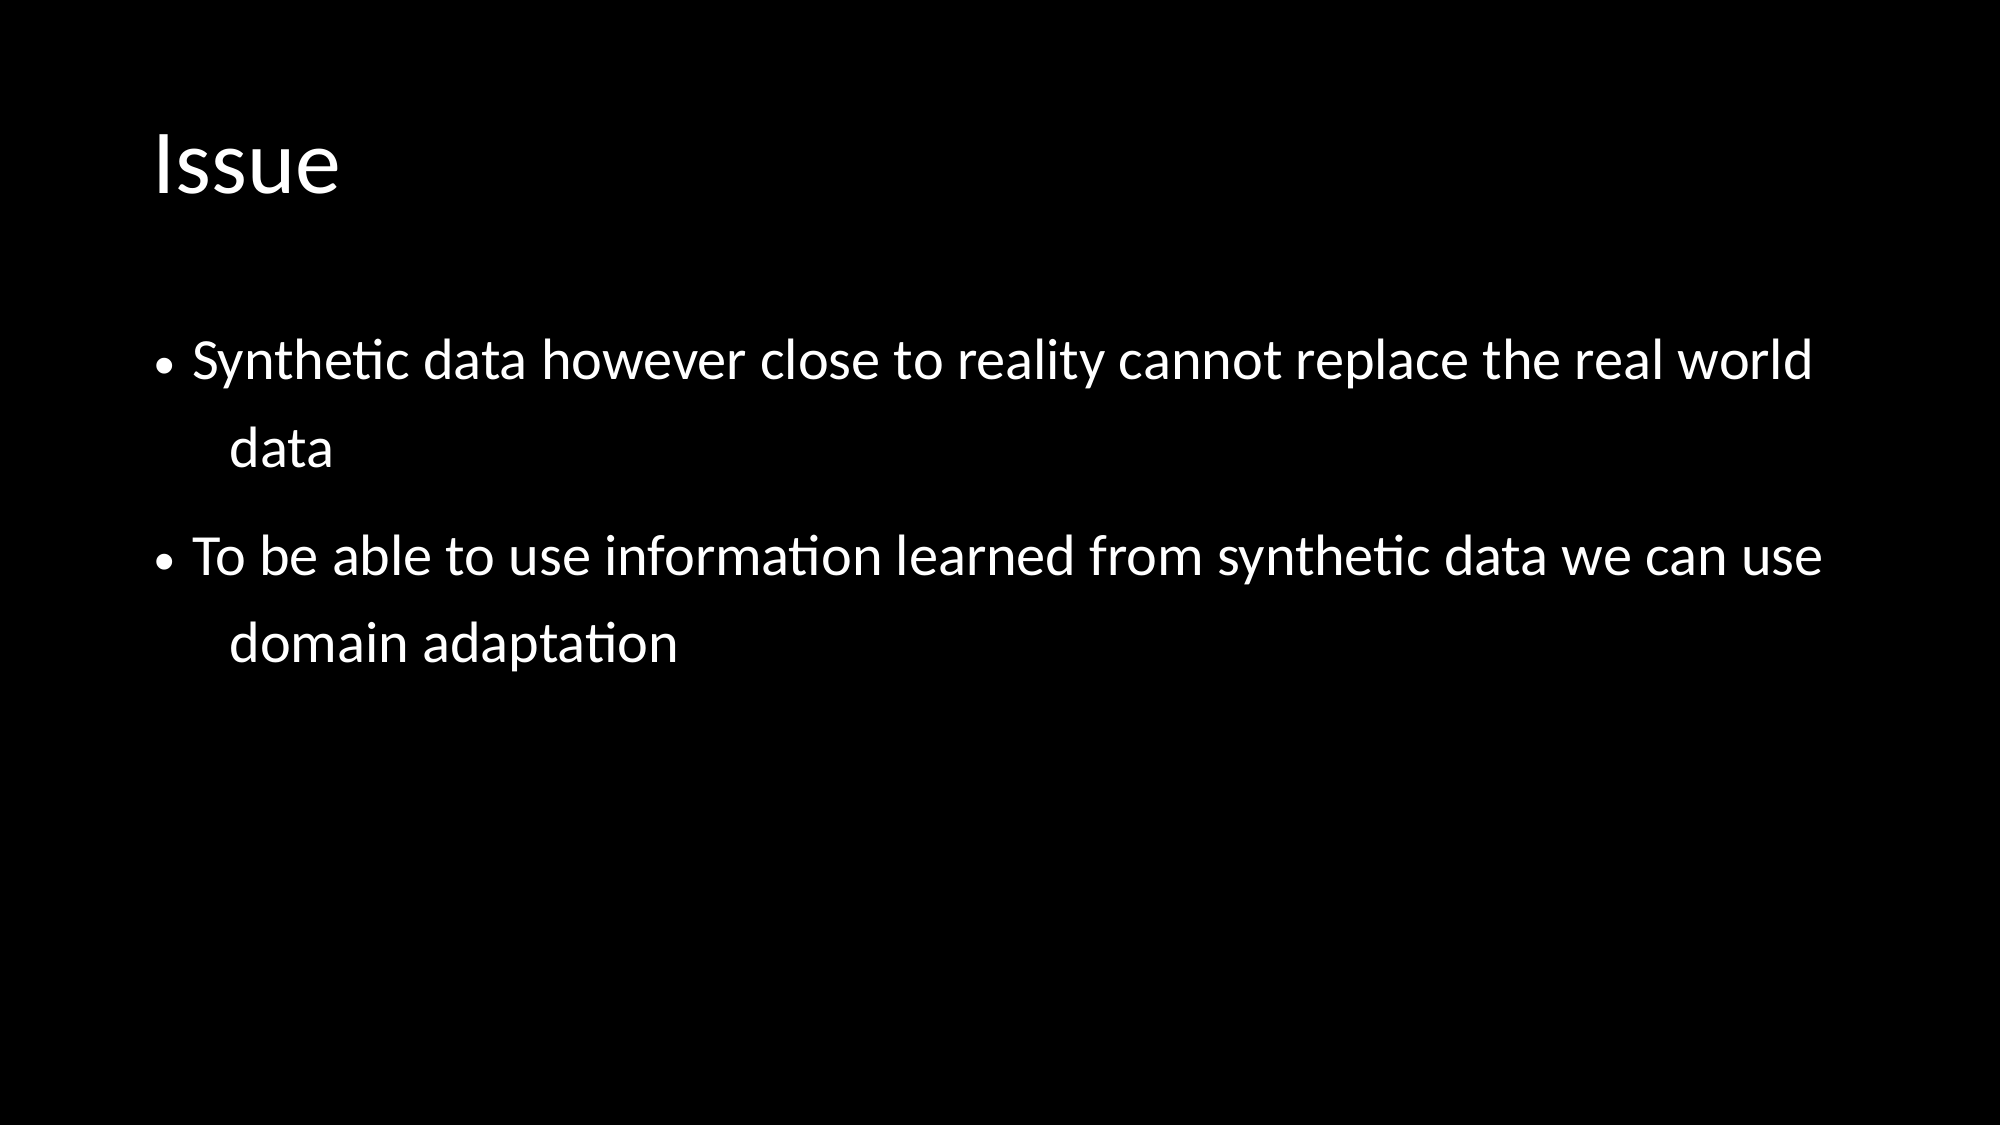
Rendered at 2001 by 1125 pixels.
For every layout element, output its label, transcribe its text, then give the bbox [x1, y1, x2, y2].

list Synthetic data however close to reality cannot replace the real world data To be able to use information learned from synthetic data we can use domain adaptation [137, 299, 1863, 1014]
title Issue [137, 59, 1863, 278]
